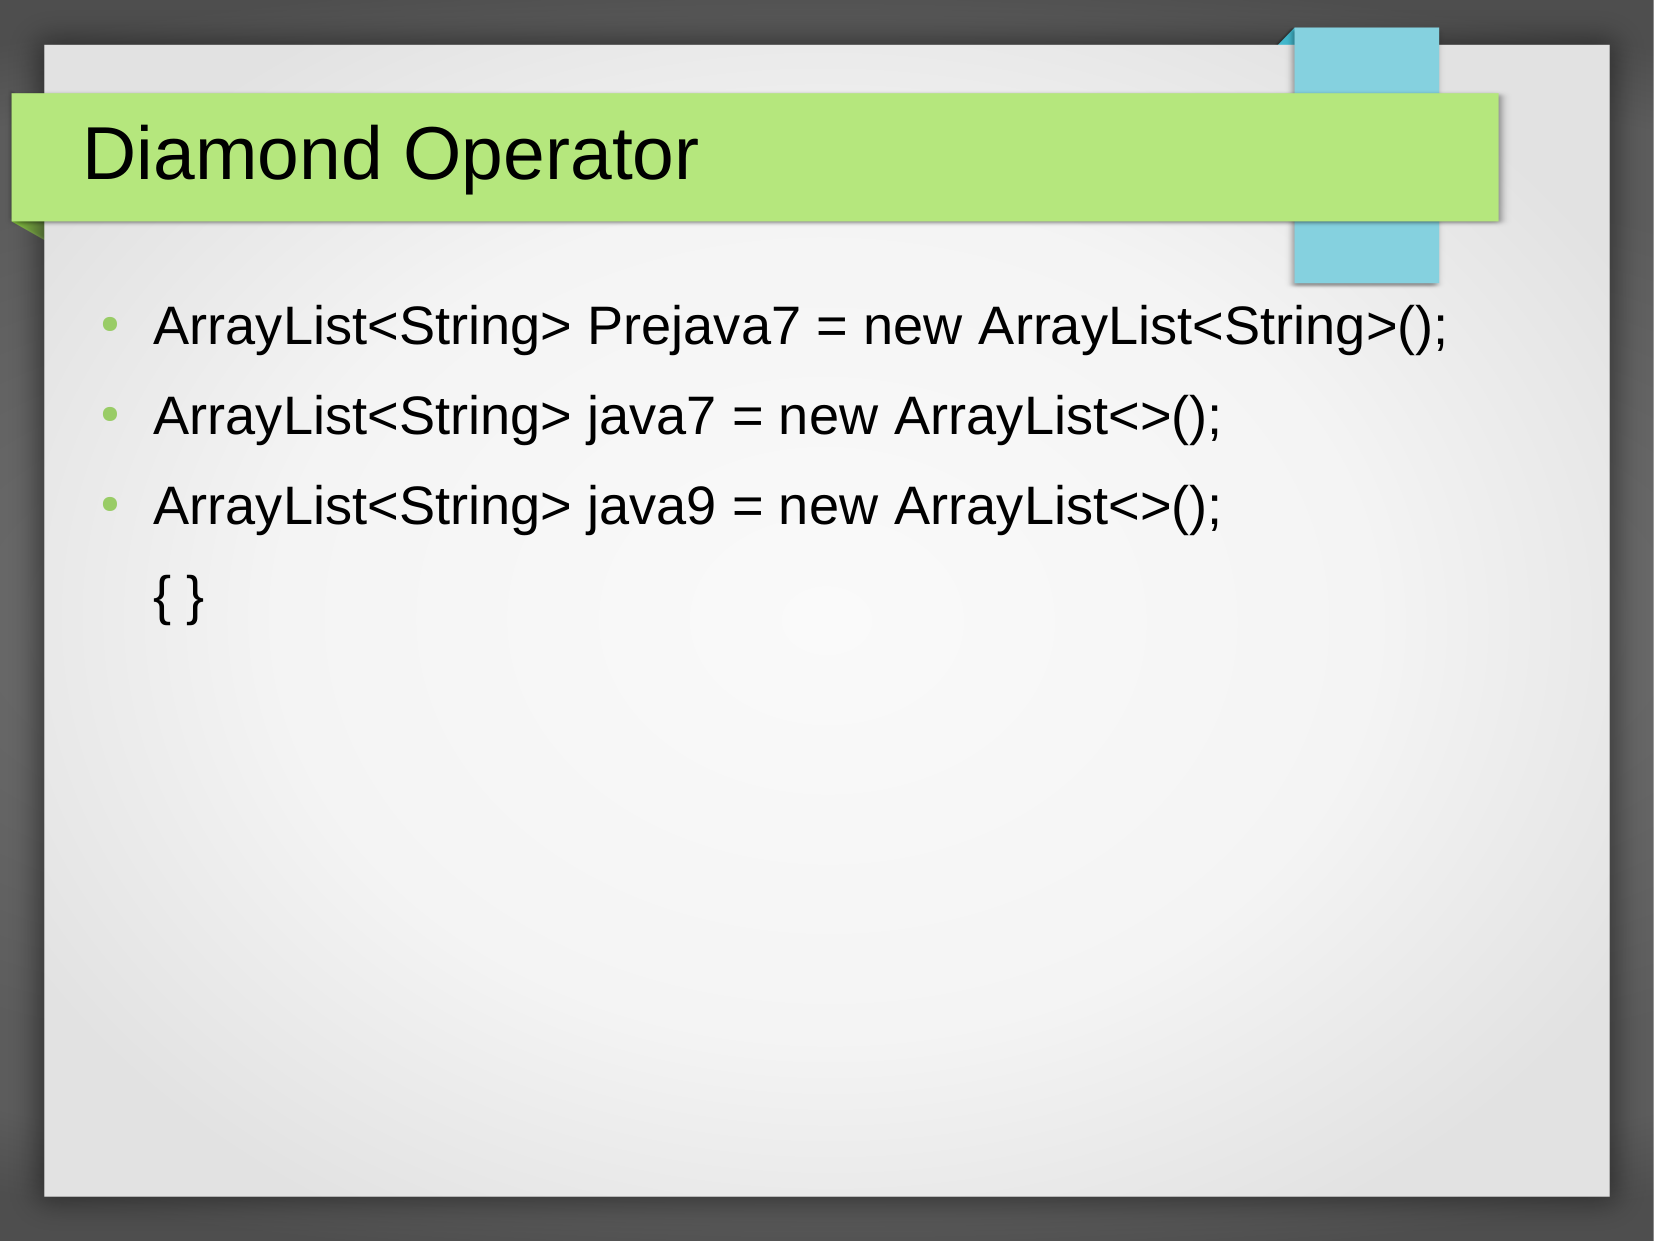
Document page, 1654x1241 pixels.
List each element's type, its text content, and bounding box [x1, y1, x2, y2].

list ArrayList<String> Prejava7 = new ArrayList<String>(); ArrayList<String> java7 = new ArrayList<>(); ArrayList<String> java9 = new ArrayList<>(); { } [82, 295, 1571, 1015]
picture [0, 0, 1654, 1241]
title Diamond Operator [82, 27, 1264, 280]
